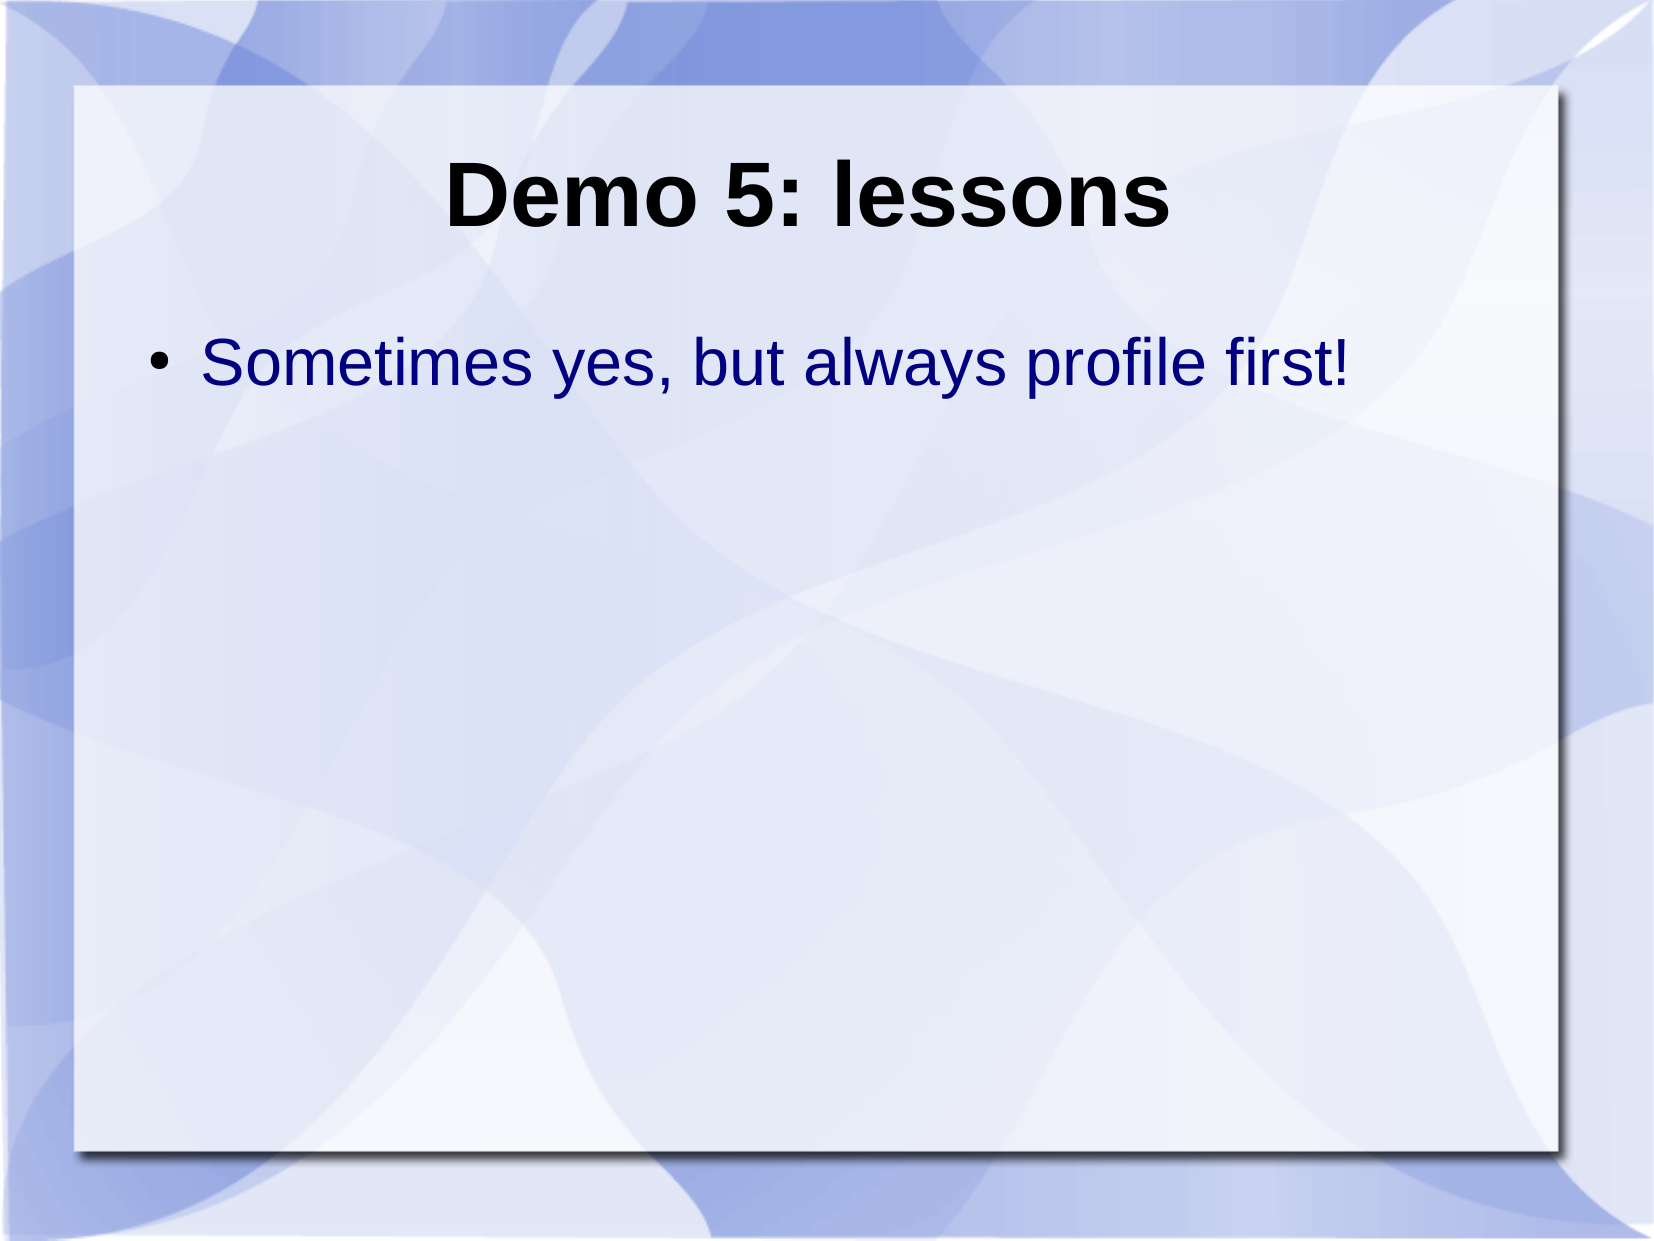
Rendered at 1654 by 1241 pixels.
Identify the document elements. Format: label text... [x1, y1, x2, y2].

list Sometimes yes, but always profile first! [129, 324, 1489, 1129]
title Demo 5: lessons [82, 98, 1536, 291]
picture [0, 0, 1654, 1241]
